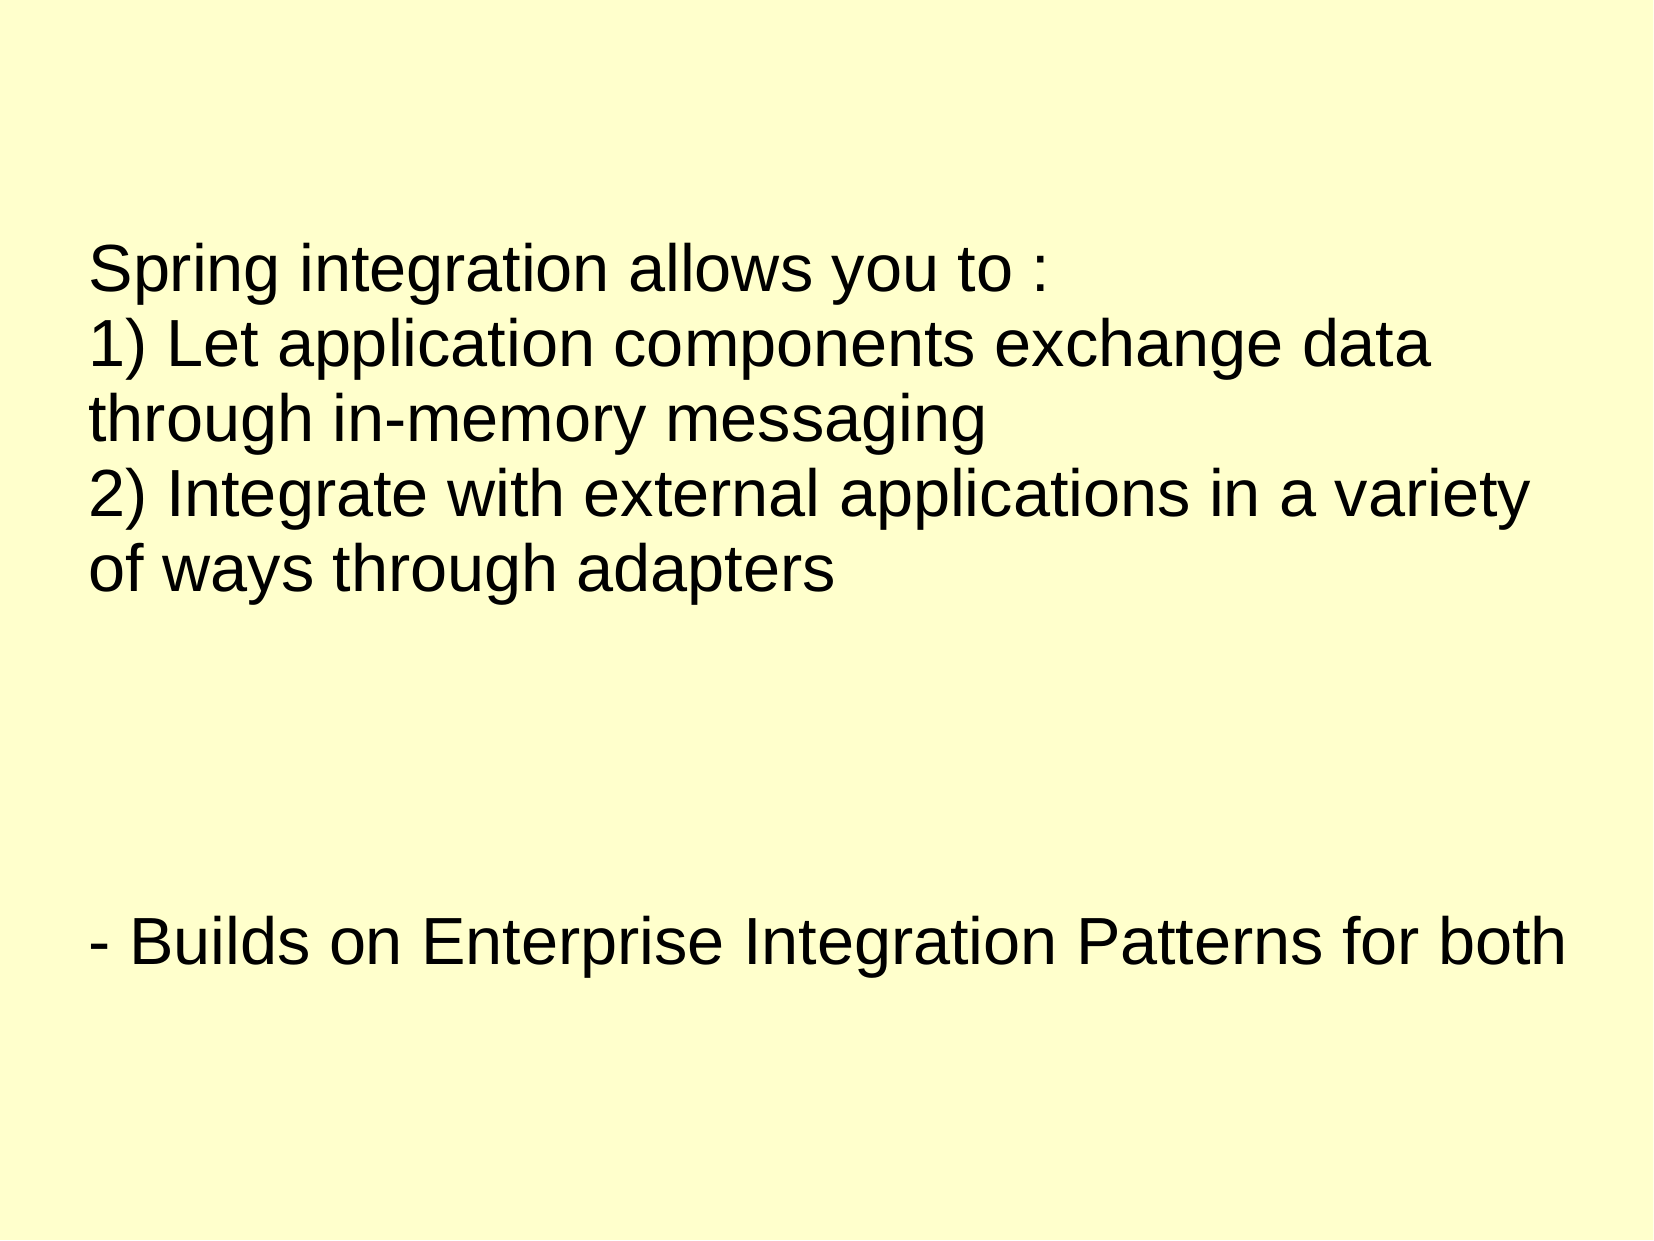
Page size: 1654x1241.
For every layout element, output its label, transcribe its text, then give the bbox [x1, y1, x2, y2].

subtitle Spring integration allows you to : 1) Let application components exchange data through in-memory messaging 2) Integrate with external applications in a variety of ways through adapters - Builds on Enterprise Integration Patterns for both [88, 59, 1577, 1152]
